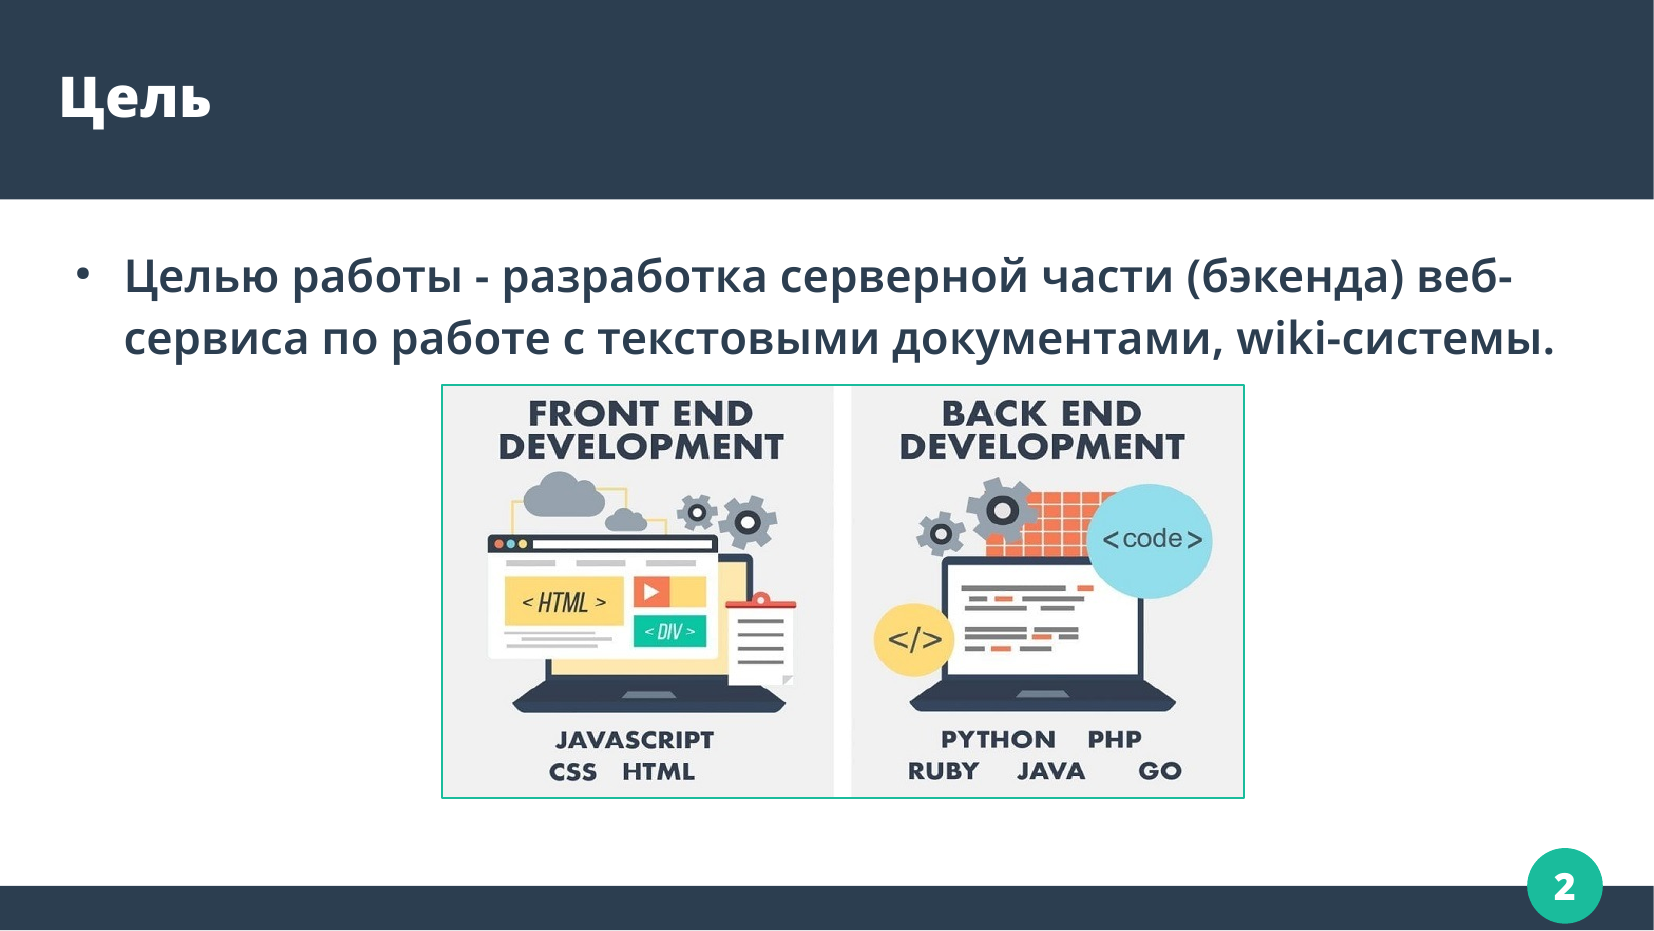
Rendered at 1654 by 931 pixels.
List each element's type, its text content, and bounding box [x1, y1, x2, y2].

title Цель [59, 37, 1595, 156]
picture [442, 386, 1244, 798]
list Целью работы - разработка серверной части (бэкенда) веб-сервиса по работе с текстовыми документами, wiki-системы. [59, 243, 1595, 414]
